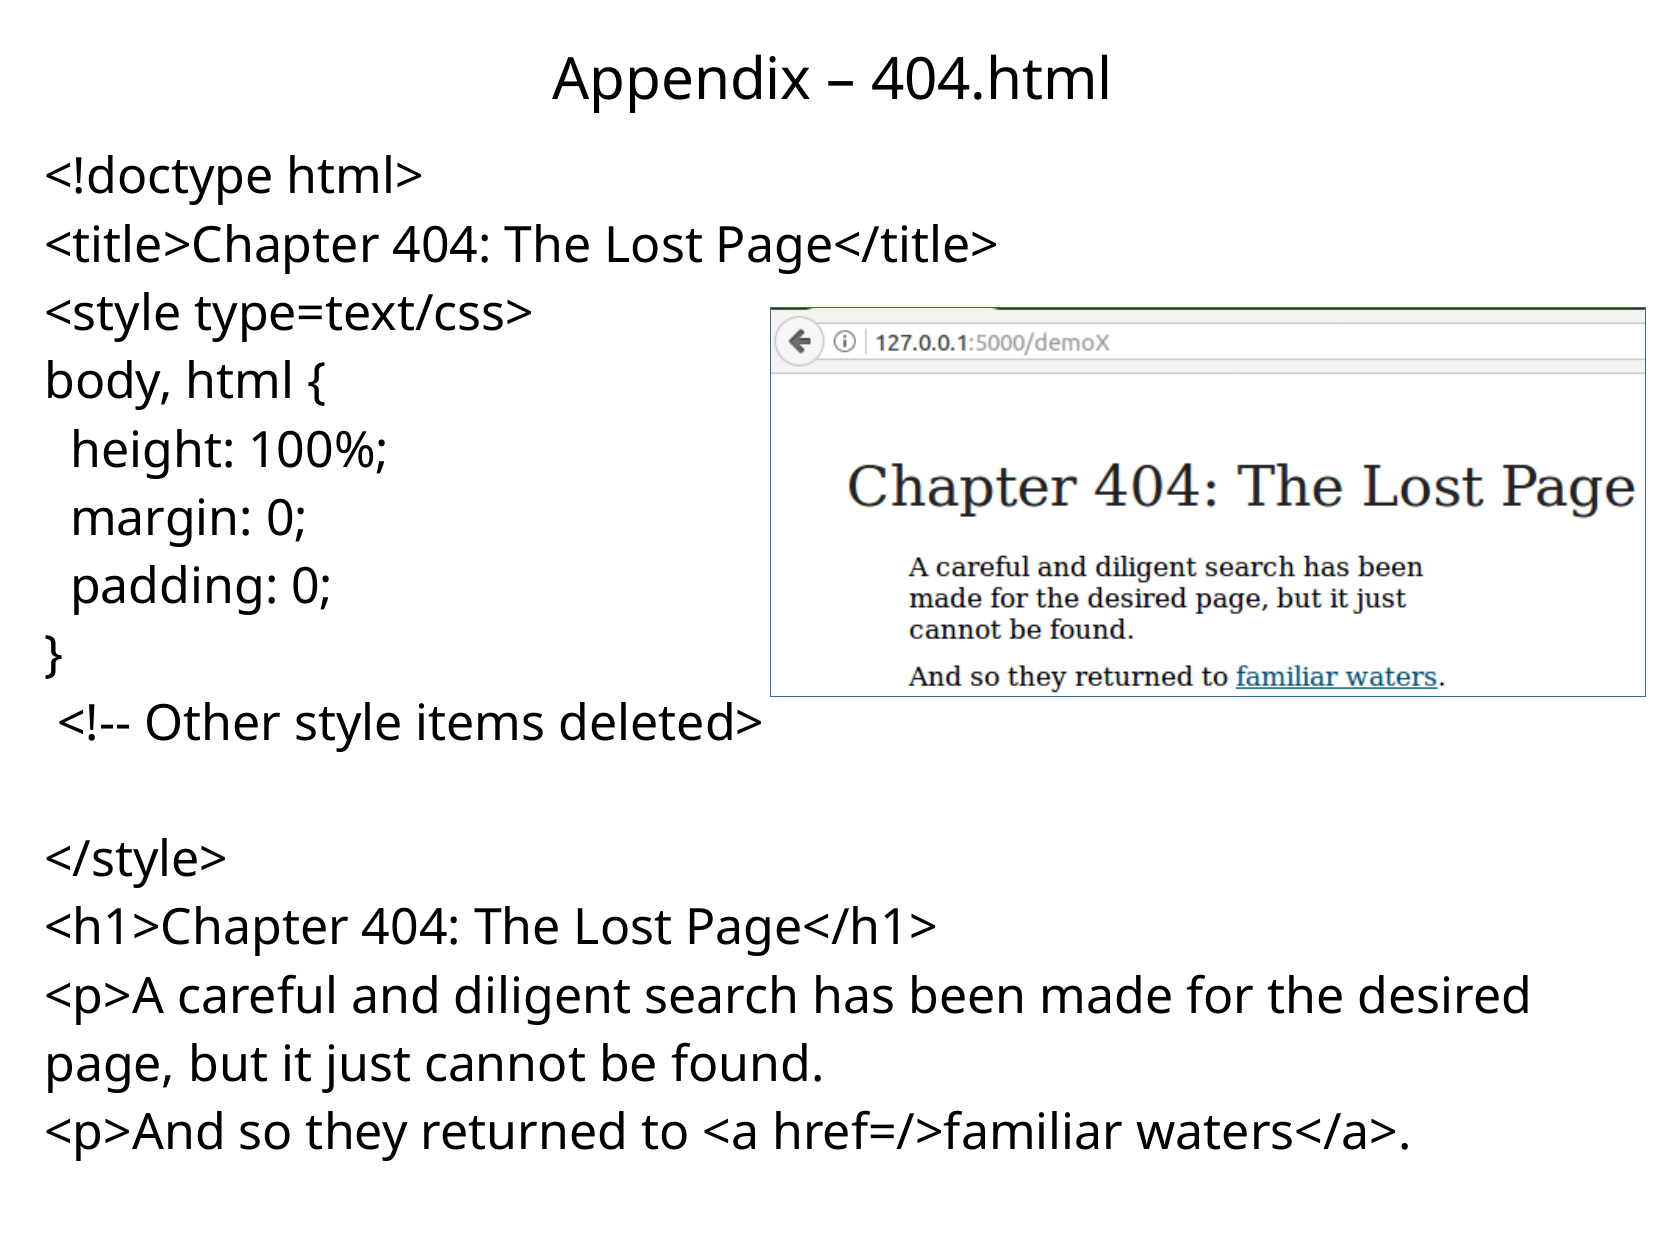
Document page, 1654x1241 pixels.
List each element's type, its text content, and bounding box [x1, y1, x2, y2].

text_box <!doctype html> <title>Chapter 404: The Lost Page</title> <style type=text/css> body, html { height: 100%; margin: 0; padding: 0; } <!-- Other style items deleted> </style> <h1>Chapter 404: The Lost Page</h1> <p>A careful and diligent search has been made for the desired page, but it just cannot be found. <p>And so they returned to <a href=/>familiar waters</a>. [29, 133, 1646, 1167]
picture [770, 307, 1646, 697]
text_box Appendix – 404.html [88, 31, 1577, 124]
